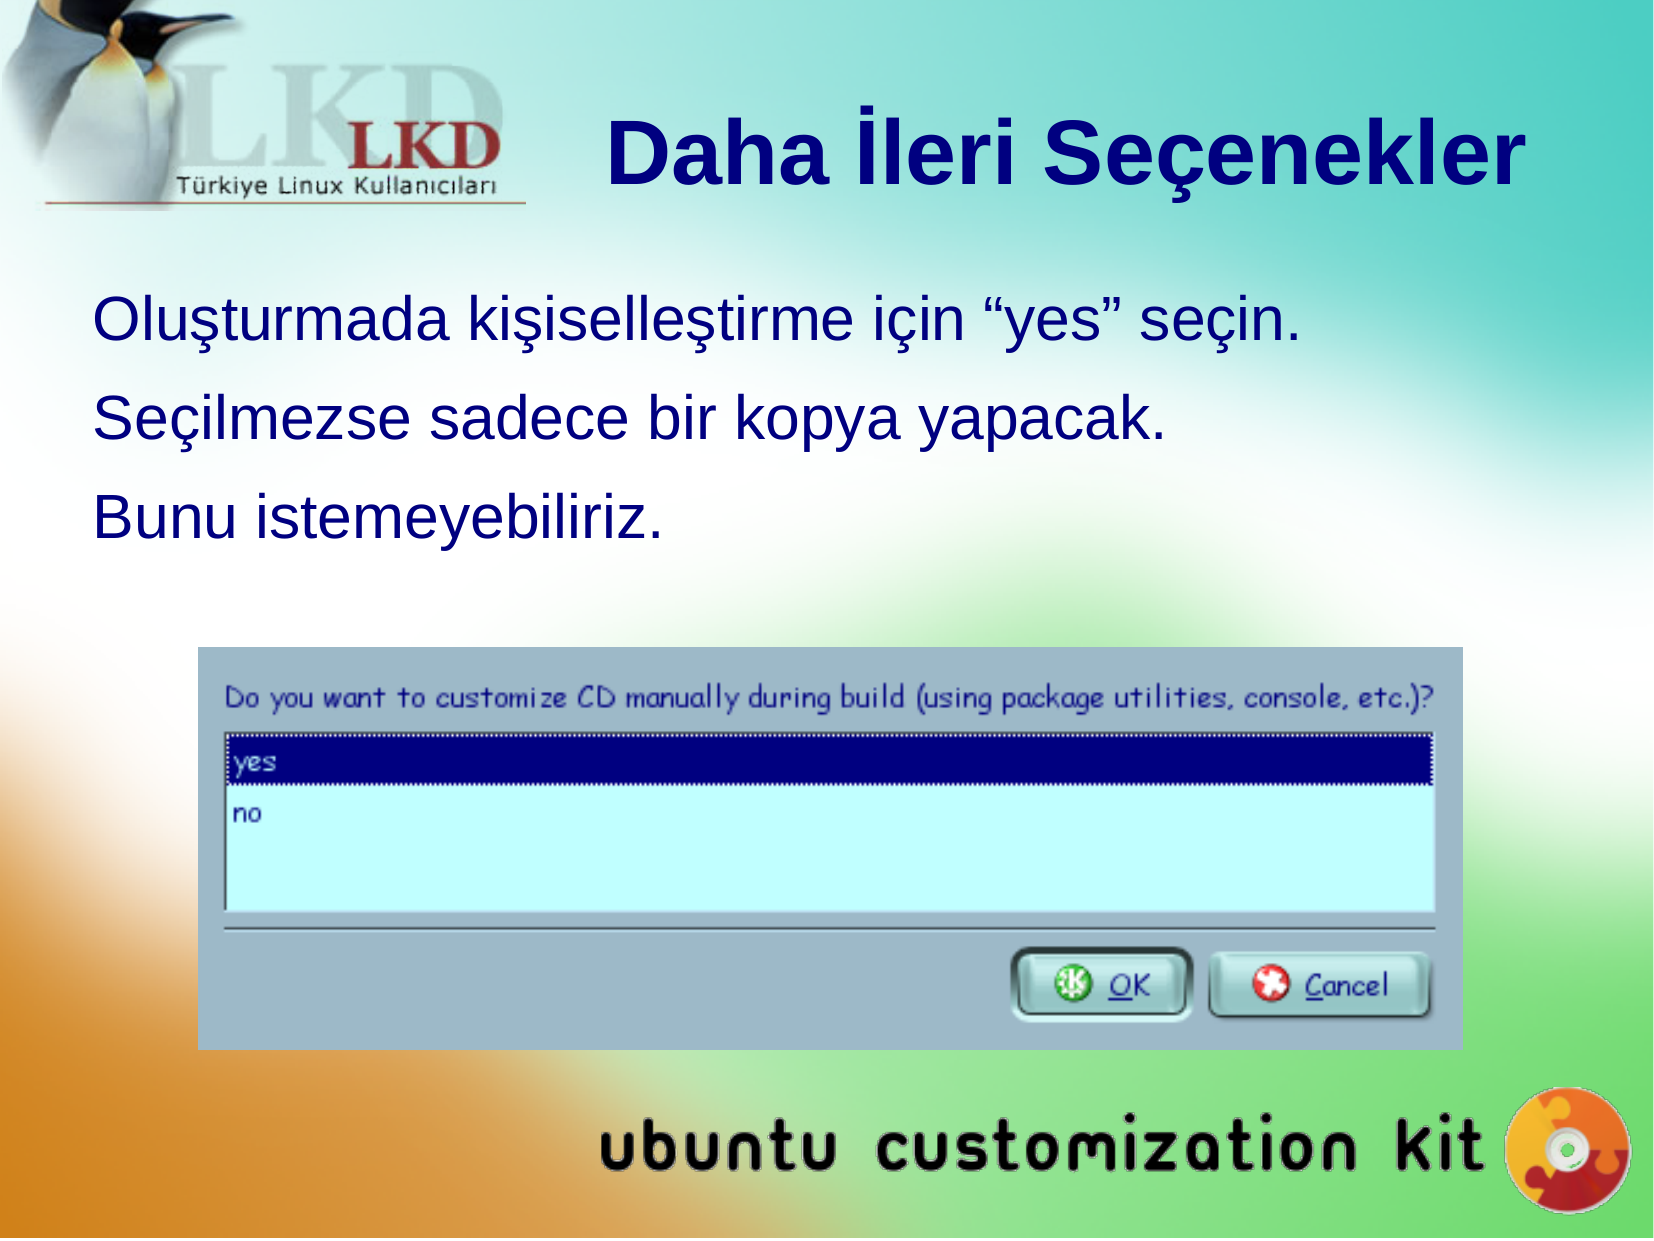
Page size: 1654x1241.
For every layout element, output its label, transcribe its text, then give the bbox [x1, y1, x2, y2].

picture [0, 0, 1654, 1238]
list Oluşturmada kişiselleştirme için “yes” seçin. Seçilmezse sadece bir kopya yapacak. Bunu istemeyebiliriz. [75, 283, 1576, 638]
title Daha İleri Seçenekler [562, 56, 1571, 250]
